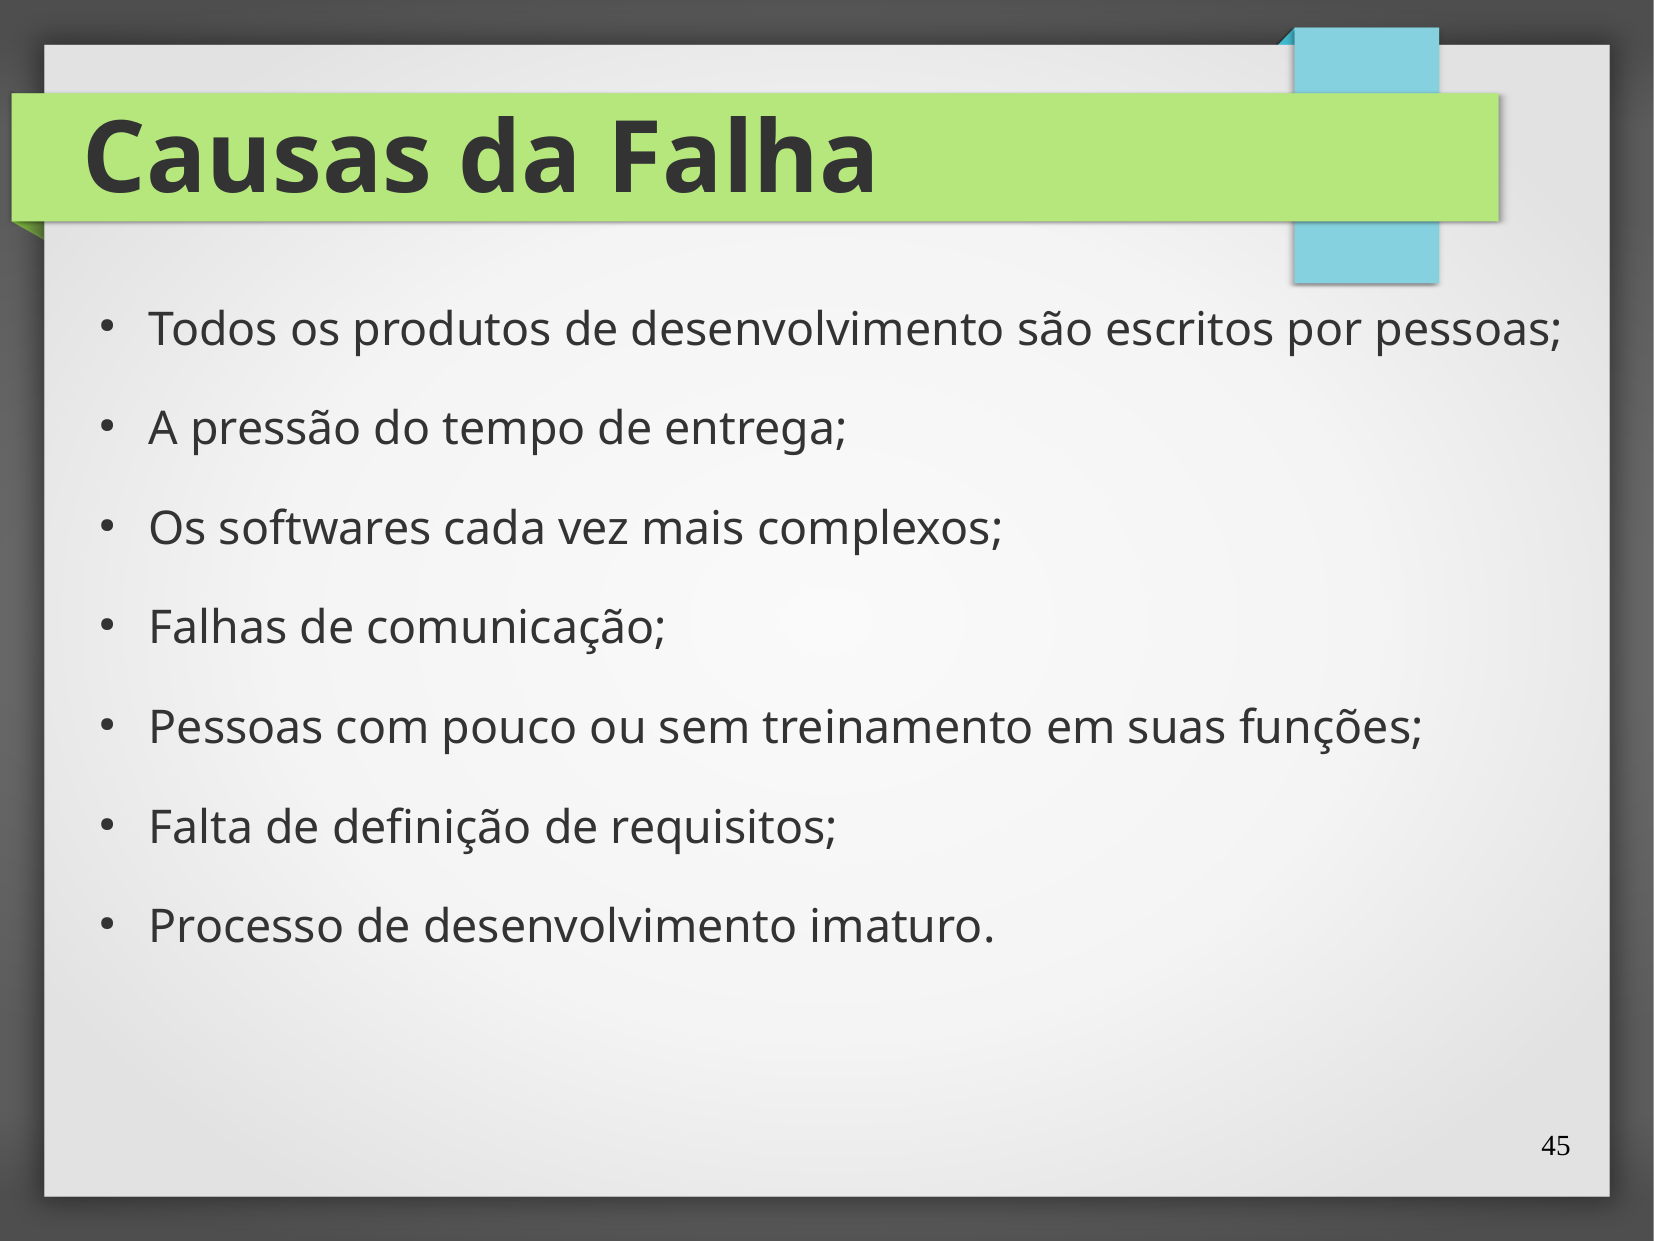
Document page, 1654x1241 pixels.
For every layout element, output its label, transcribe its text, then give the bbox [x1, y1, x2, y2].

title Causas da Falha [82, 37, 1264, 270]
list Todos os produtos de desenvolvimento são escritos por pessoas; A pressão do tempo de entrega; Os softwares cada vez mais complexos; Falhas de comunicação; Pessoas com pouco ou sem treinamento em suas funções; Falta de definição de requisitos; Processo de desenvolvimento imaturo. [82, 295, 1571, 1015]
picture [0, 0, 1654, 1241]
